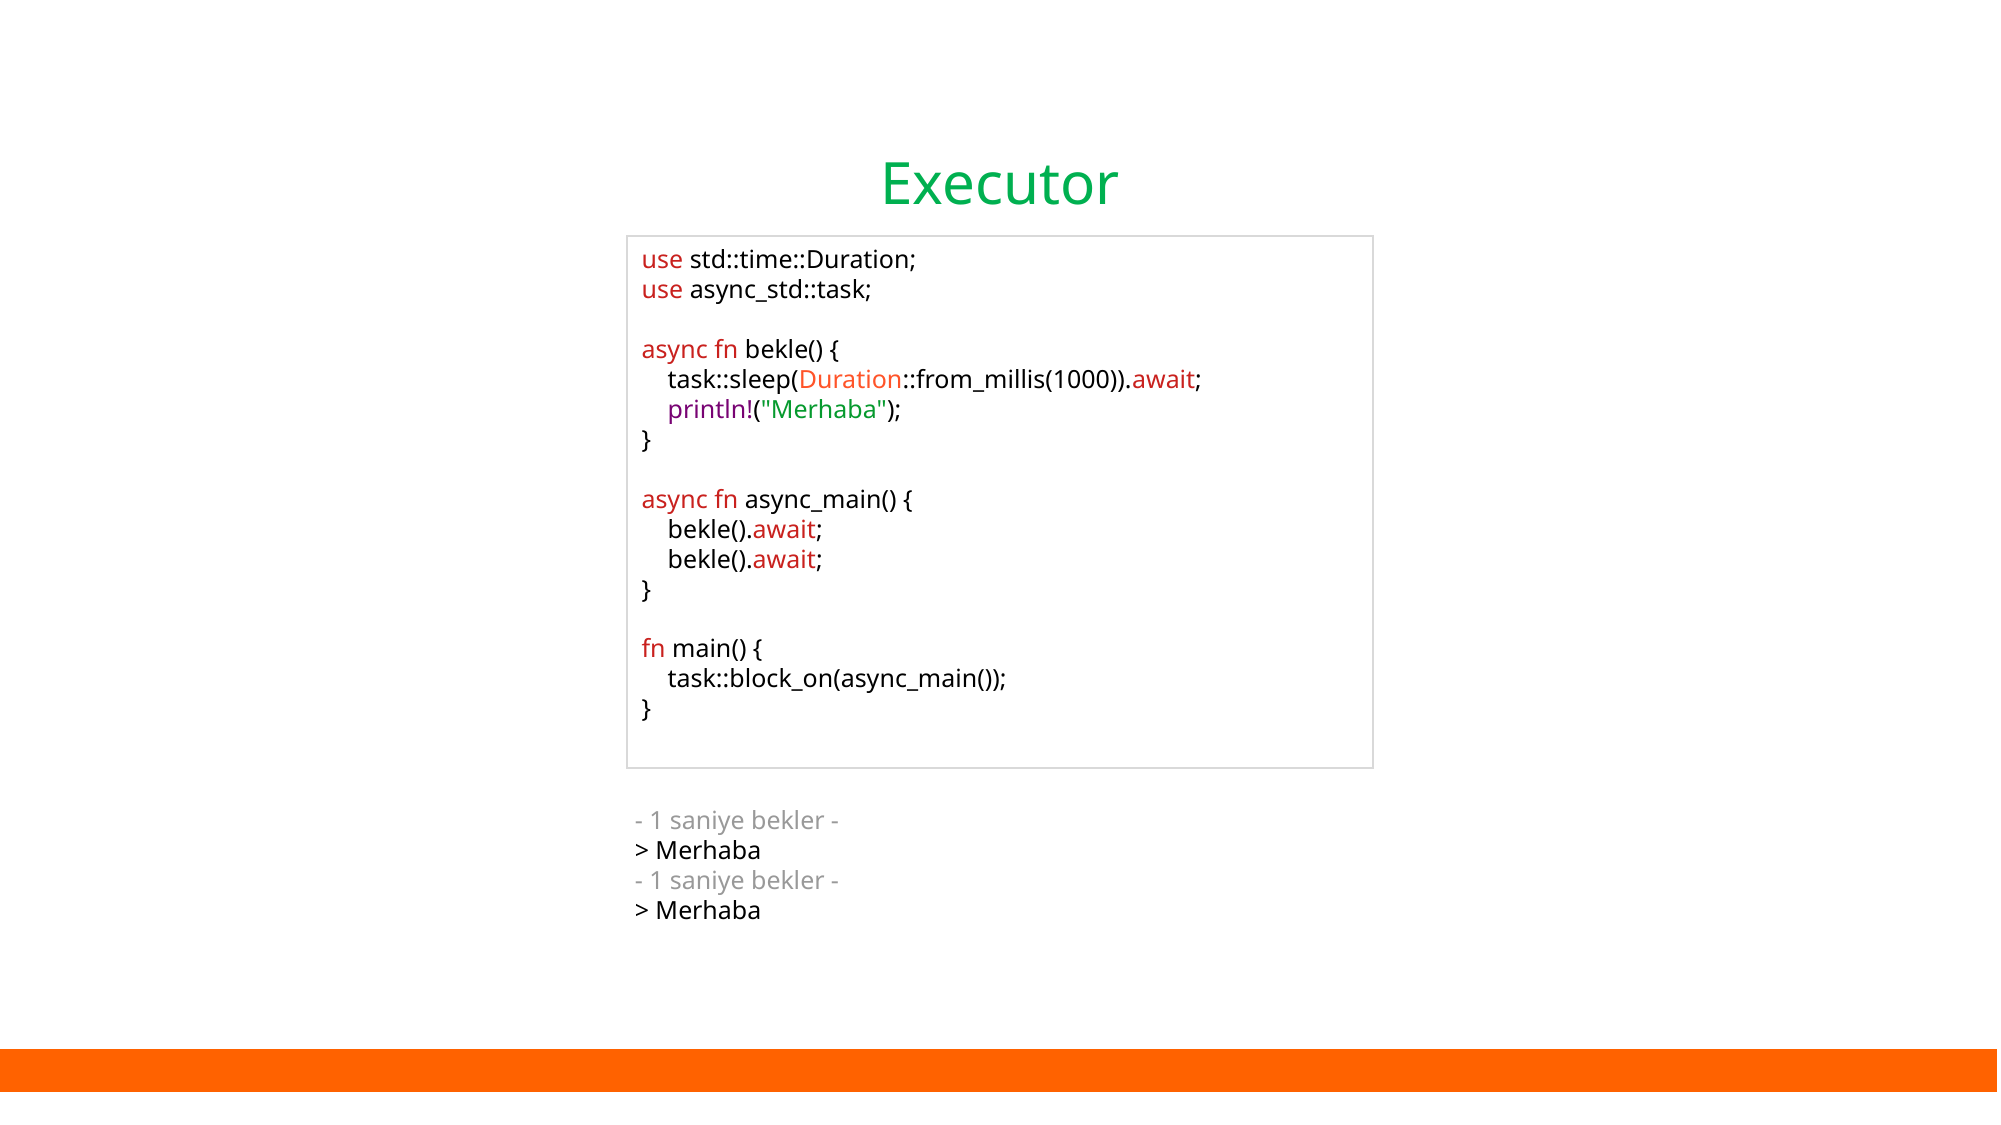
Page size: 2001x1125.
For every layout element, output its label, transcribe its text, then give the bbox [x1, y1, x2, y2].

text_box use std::time::Duration; use async_std::task; async fn bekle() { task::sleep(Duration::from_millis(1000)).await; println!("Merhaba"); } async fn async_main() { bekle().await; bekle().await; } fn main() { task::block_on(async_main()); } [626, 236, 1374, 768]
text_box Executor [420, 146, 1580, 237]
text_box [0, 1049, 1997, 1092]
text_box - 1 saniye bekler - > Merhaba - 1 saniye bekler - > Merhaba [620, 797, 1388, 945]
